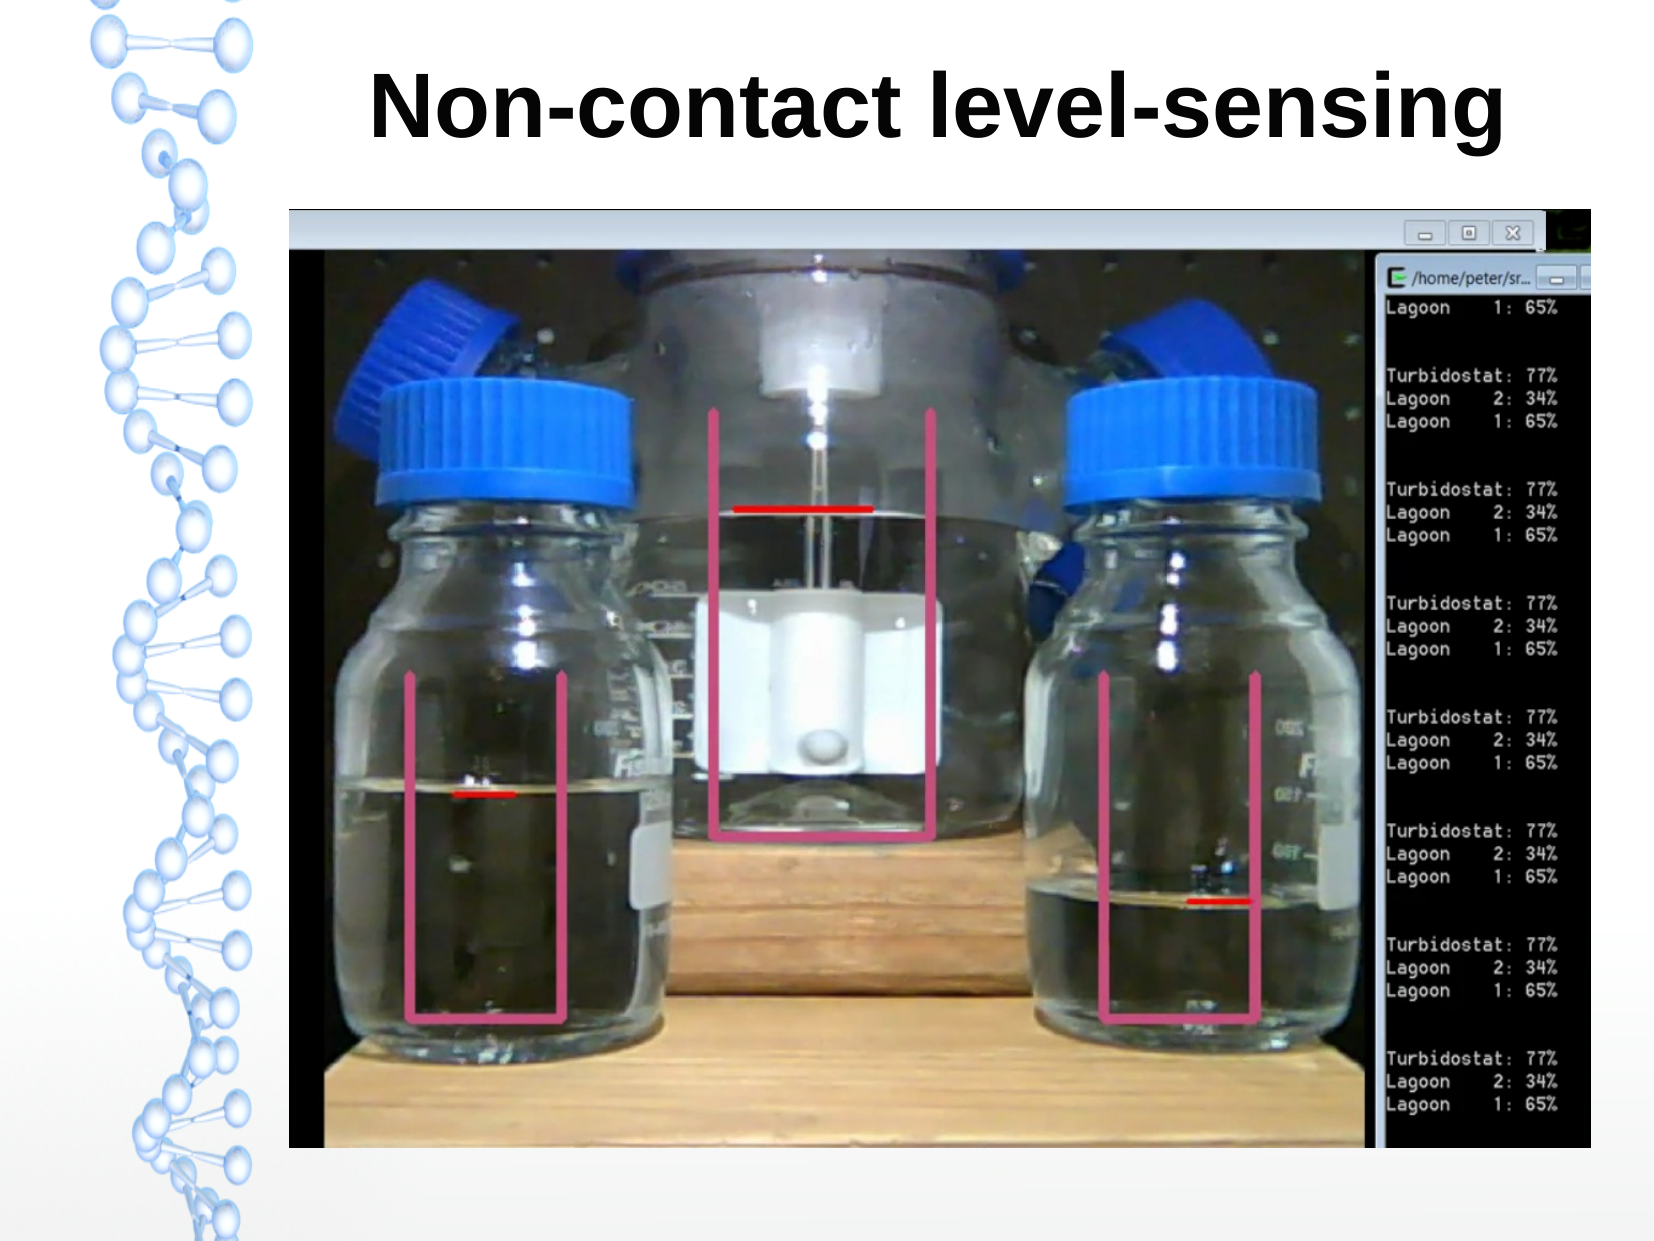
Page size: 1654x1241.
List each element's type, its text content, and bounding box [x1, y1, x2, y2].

picture [0, 0, 1654, 1241]
text_box Non-contact level-sensing [274, 20, 1604, 188]
